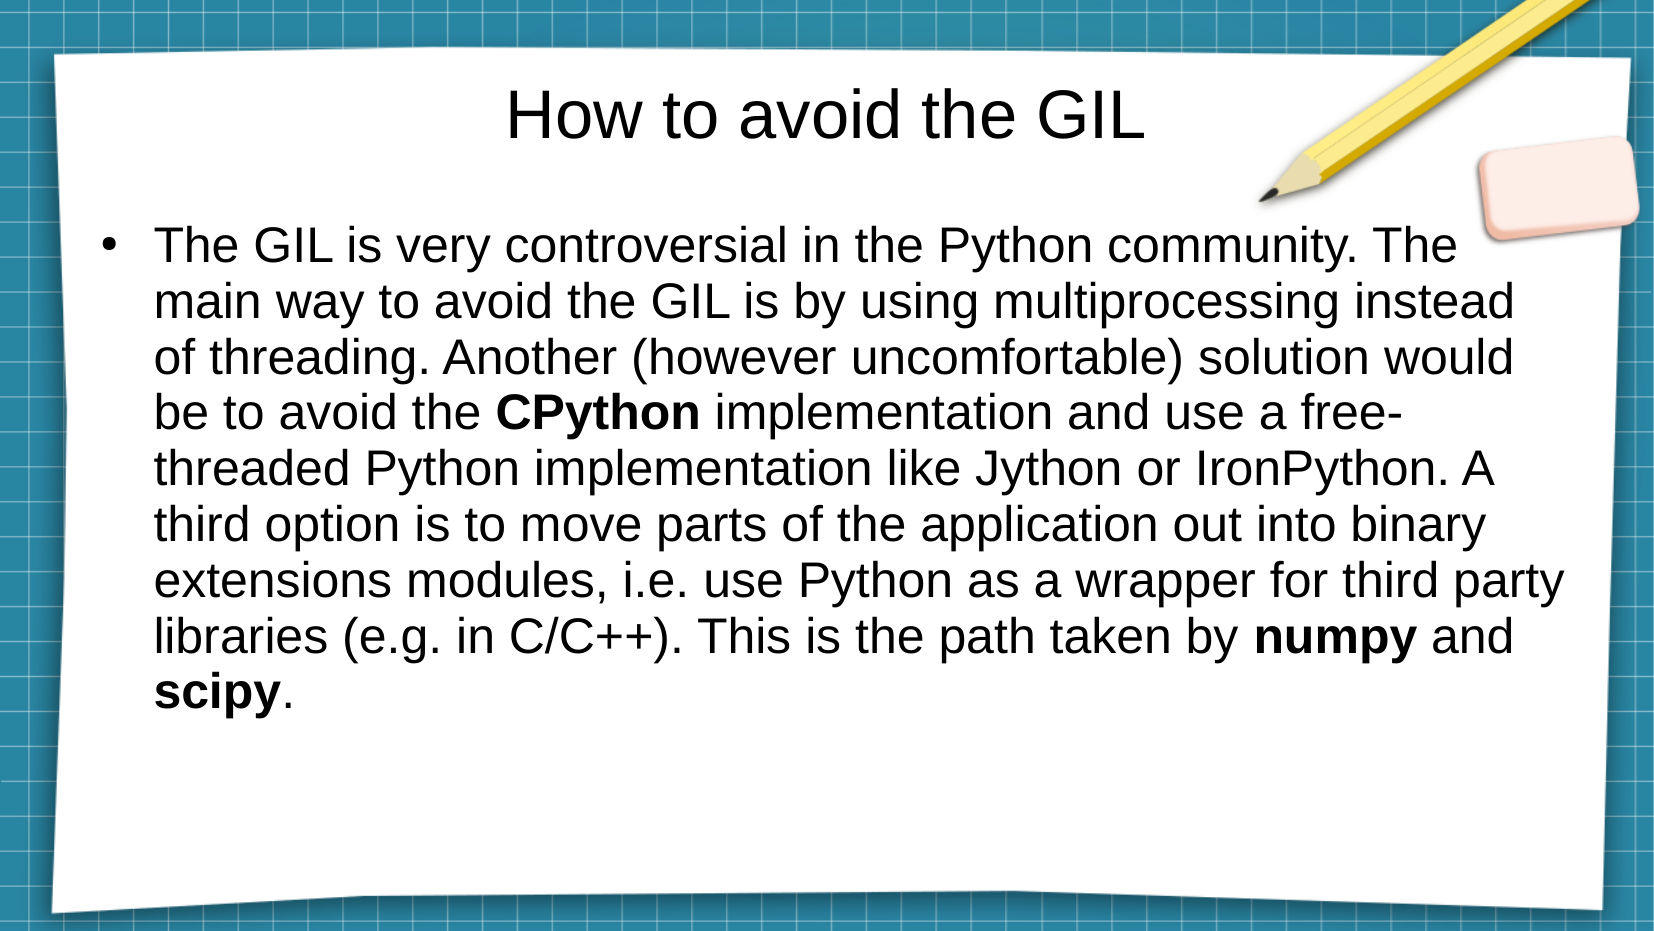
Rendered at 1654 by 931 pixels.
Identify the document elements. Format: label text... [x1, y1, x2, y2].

list The GIL is very controversial in the Python community. The main way to avoid the GIL is by using multiprocessing instead of threading. Another (however uncomfortable) solution would be to avoid the CPython implementation and use a free-threaded Python implementation like Jython or IronPython. A third option is to move parts of the application out into binary extensions modules, i.e. use Python as a wrapper for third party libraries (e.g. in C/C++). This is the path taken by numpy and scipy. [82, 217, 1571, 758]
title How to avoid the GIL [82, 37, 1571, 193]
picture [0, 0, 1654, 931]
